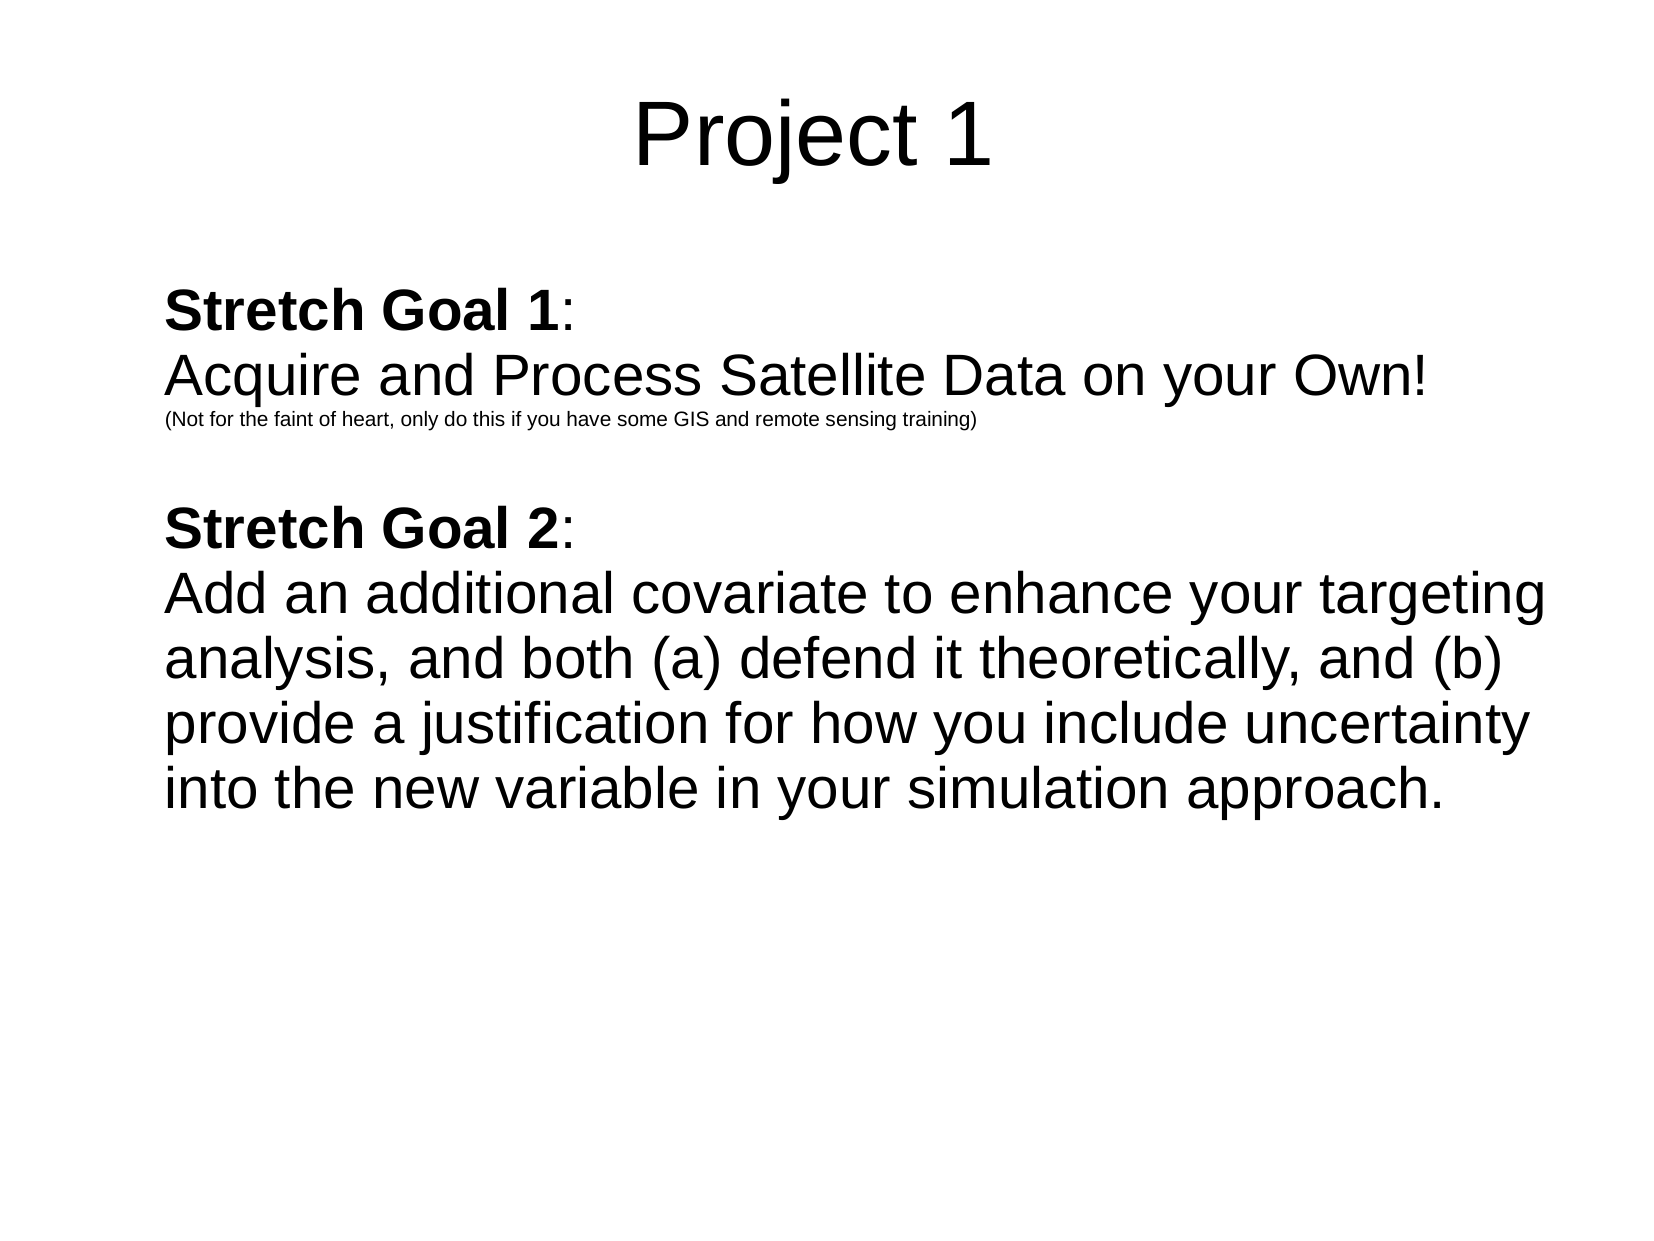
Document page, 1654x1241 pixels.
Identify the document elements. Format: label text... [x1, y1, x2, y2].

text_box Stretch Goal 1: Acquire and Process Satellite Data on your Own! (Not for the faint of heart, only do this if you have some GIS and remote sensing training) Stretch Goal 2: Add an additional covariate to enhance your targeting analysis, and both (a) defend it theoretically, and (b) provide a justification for how you include uncertainty into the new variable in your simulation approach. [150, 270, 1576, 894]
title Project 1 [82, 30, 1571, 238]
